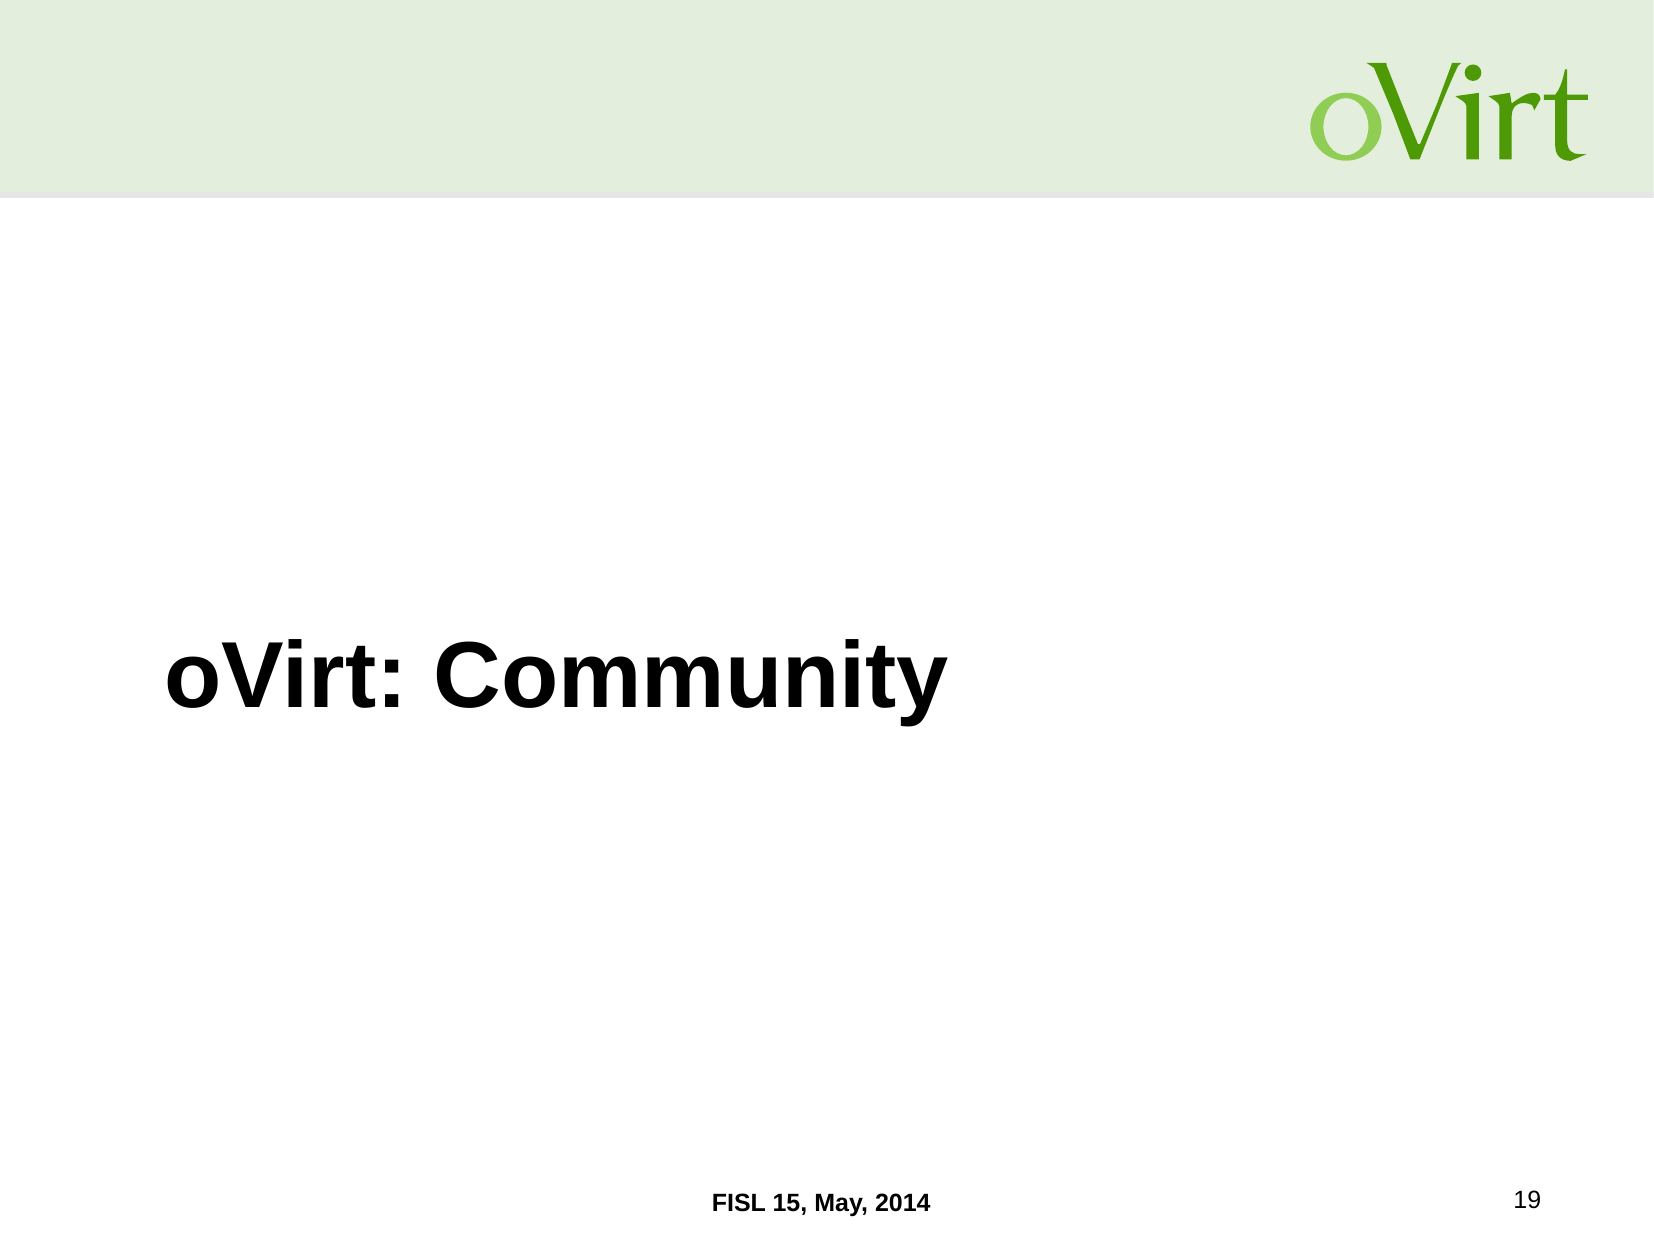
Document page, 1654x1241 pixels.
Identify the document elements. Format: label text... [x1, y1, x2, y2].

text_box oVirt: Community [150, 615, 1654, 750]
